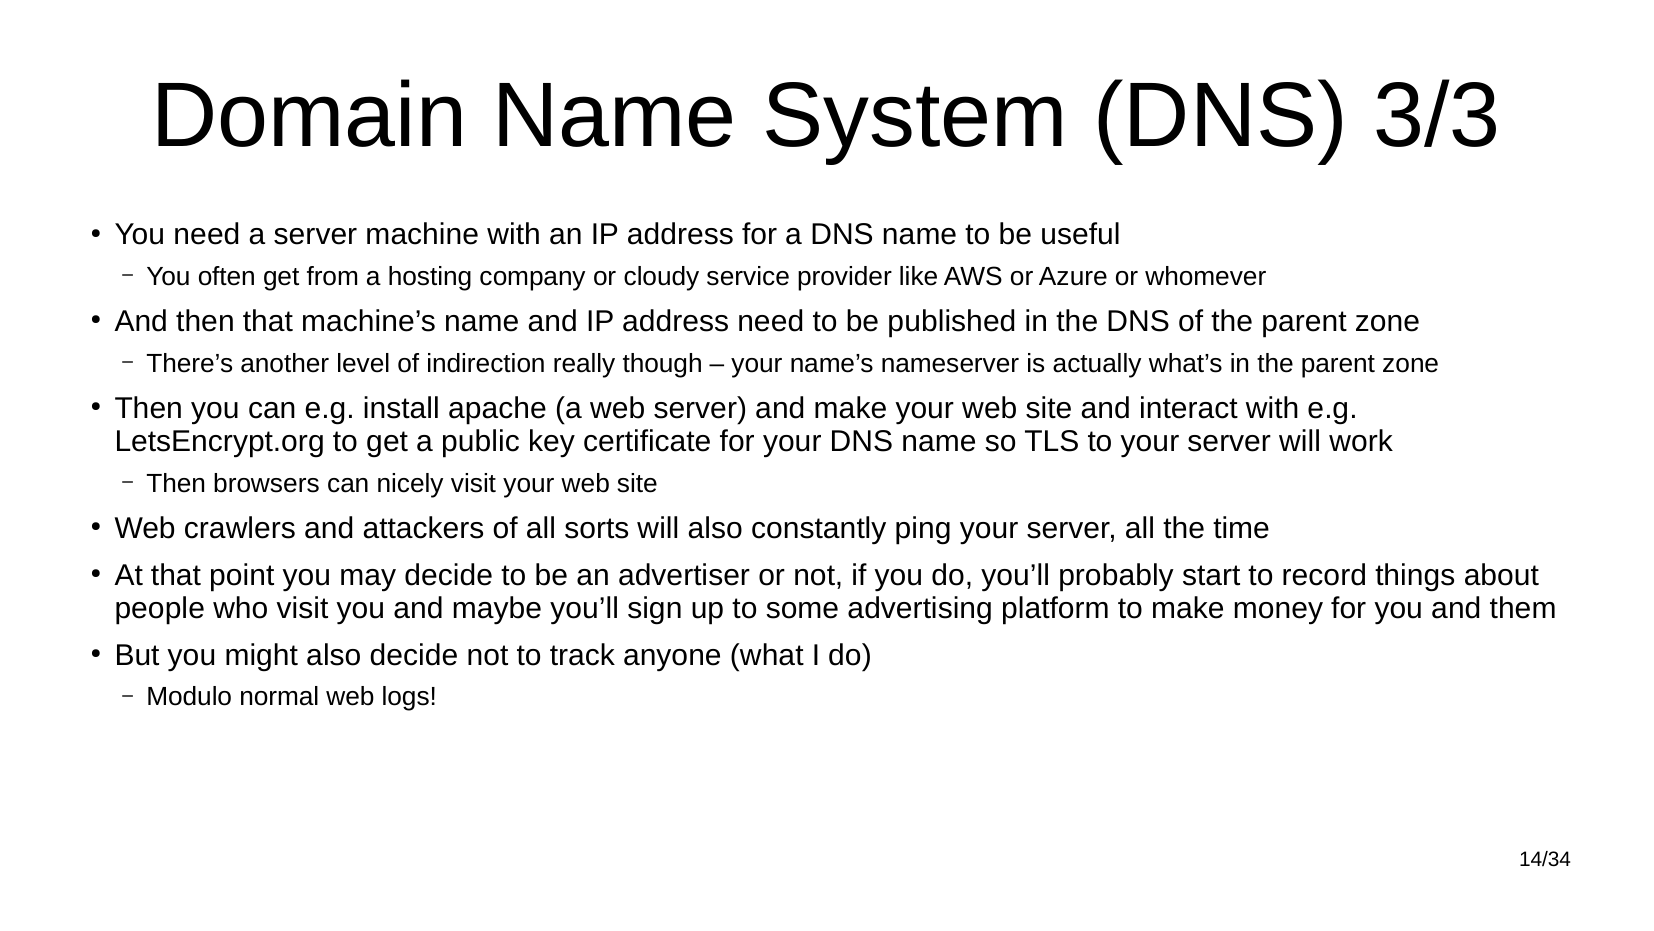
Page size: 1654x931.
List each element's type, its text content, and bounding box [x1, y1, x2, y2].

title Domain Name System (DNS) 3/3 [82, 37, 1571, 193]
list You need a server machine with an IP address for a DNS name to be useful You often get from a hosting company or cloudy service provider like AWS or Azure or whomever And then that machine’s name and IP address need to be published in the DNS of the parent zone There’s another level of indirection really though – your name’s nameserver is actually what’s in the parent zone Then you can e.g. install apache (a web server) and make your web site and interact with e.g. LetsEncrypt.org to get a public key certificate for your DNS name so TLS to your server will work Then browsers can nicely visit your web site Web crawlers and attackers of all sorts will also constantly ping your server, all the time At that point you may decide to be an advertiser or not, if you do, you’ll probably start to record things about people who visit you and maybe you’ll sign up to some advertising platform to make money for you and them But you might also decide not to track anyone (what I do) Modulo normal web logs! [82, 217, 1576, 758]
